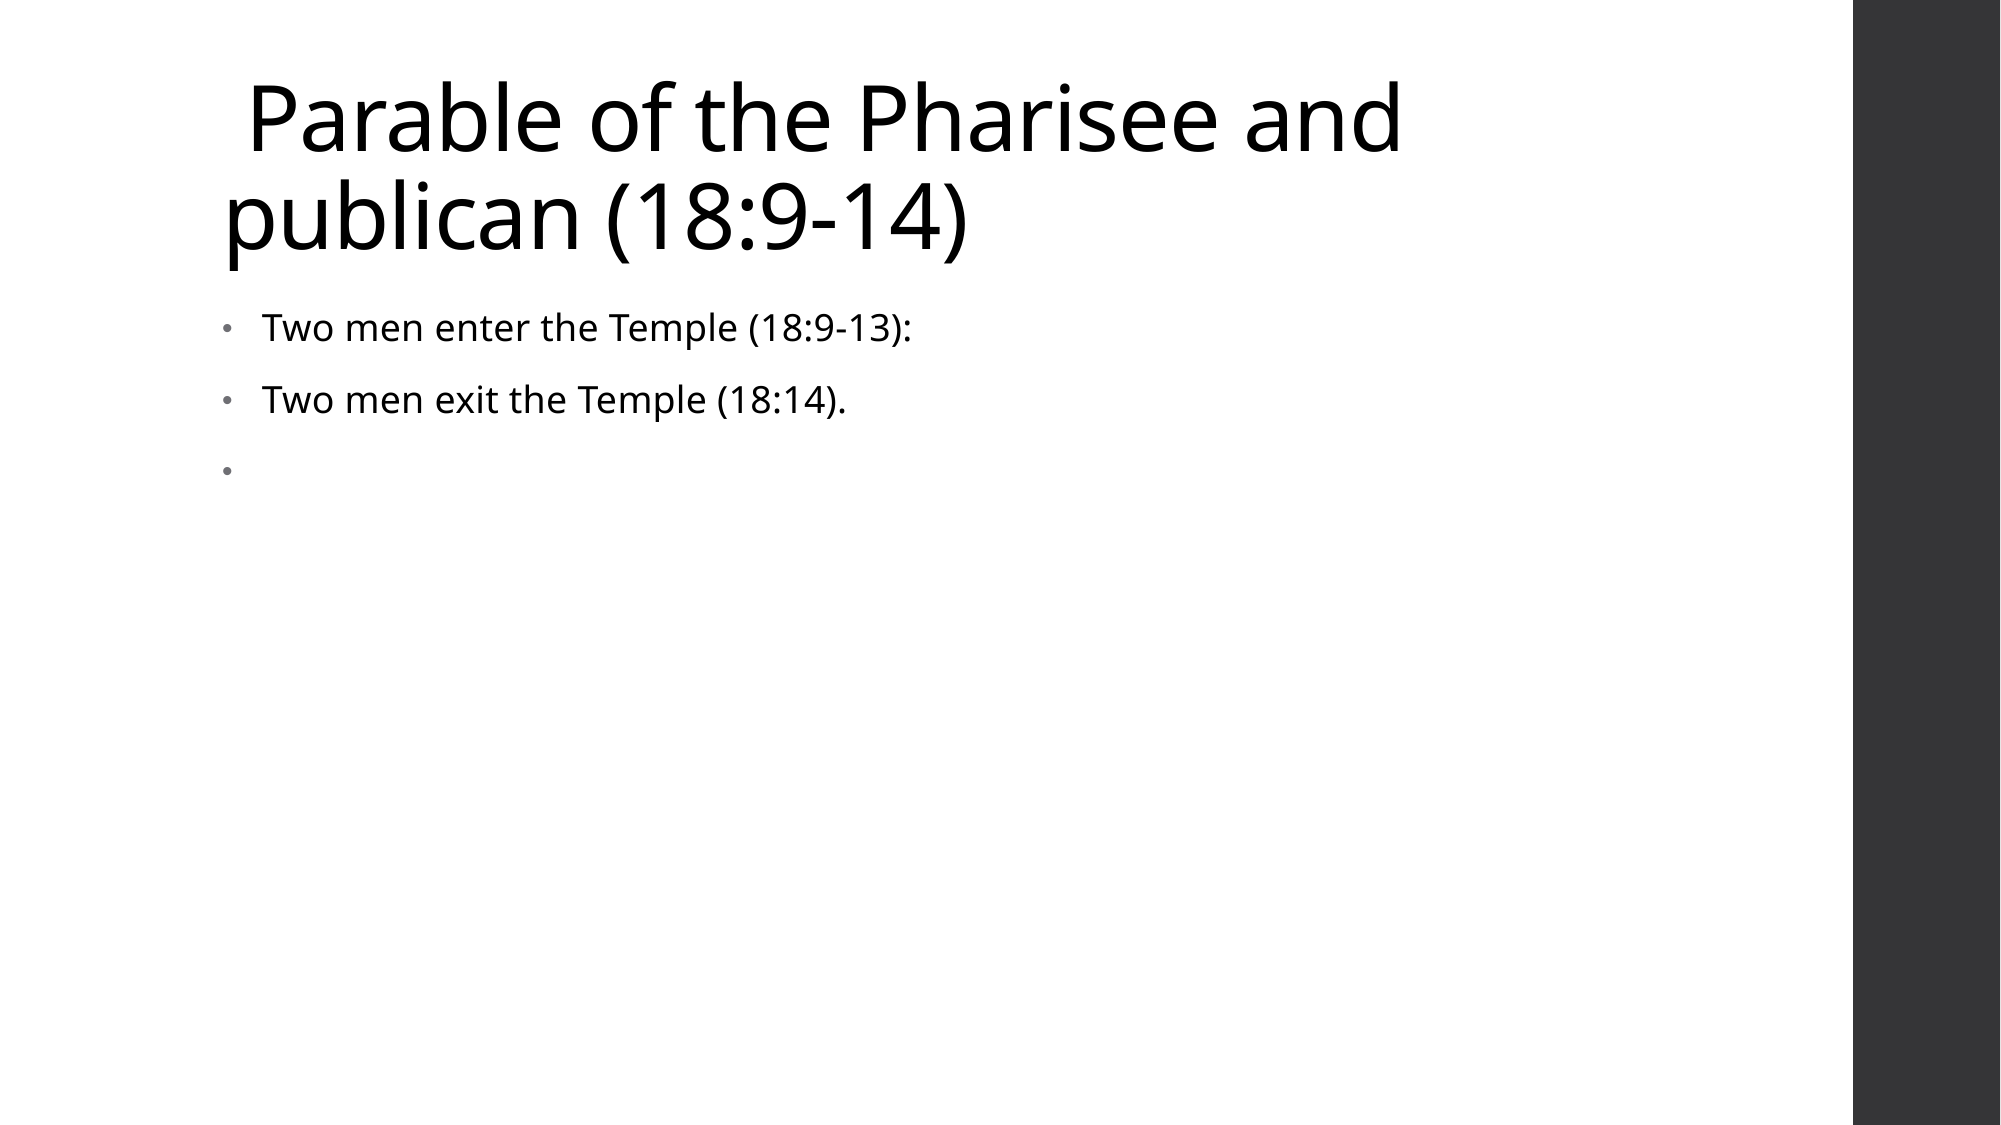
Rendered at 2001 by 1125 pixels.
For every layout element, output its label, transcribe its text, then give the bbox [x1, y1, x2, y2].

list Two men enter the Temple (18:9-13): Two men exit the Temple (18:14). [206, 299, 1617, 1014]
title Parable of the Pharisee and publican (18:9-14) [206, 60, 1797, 278]
